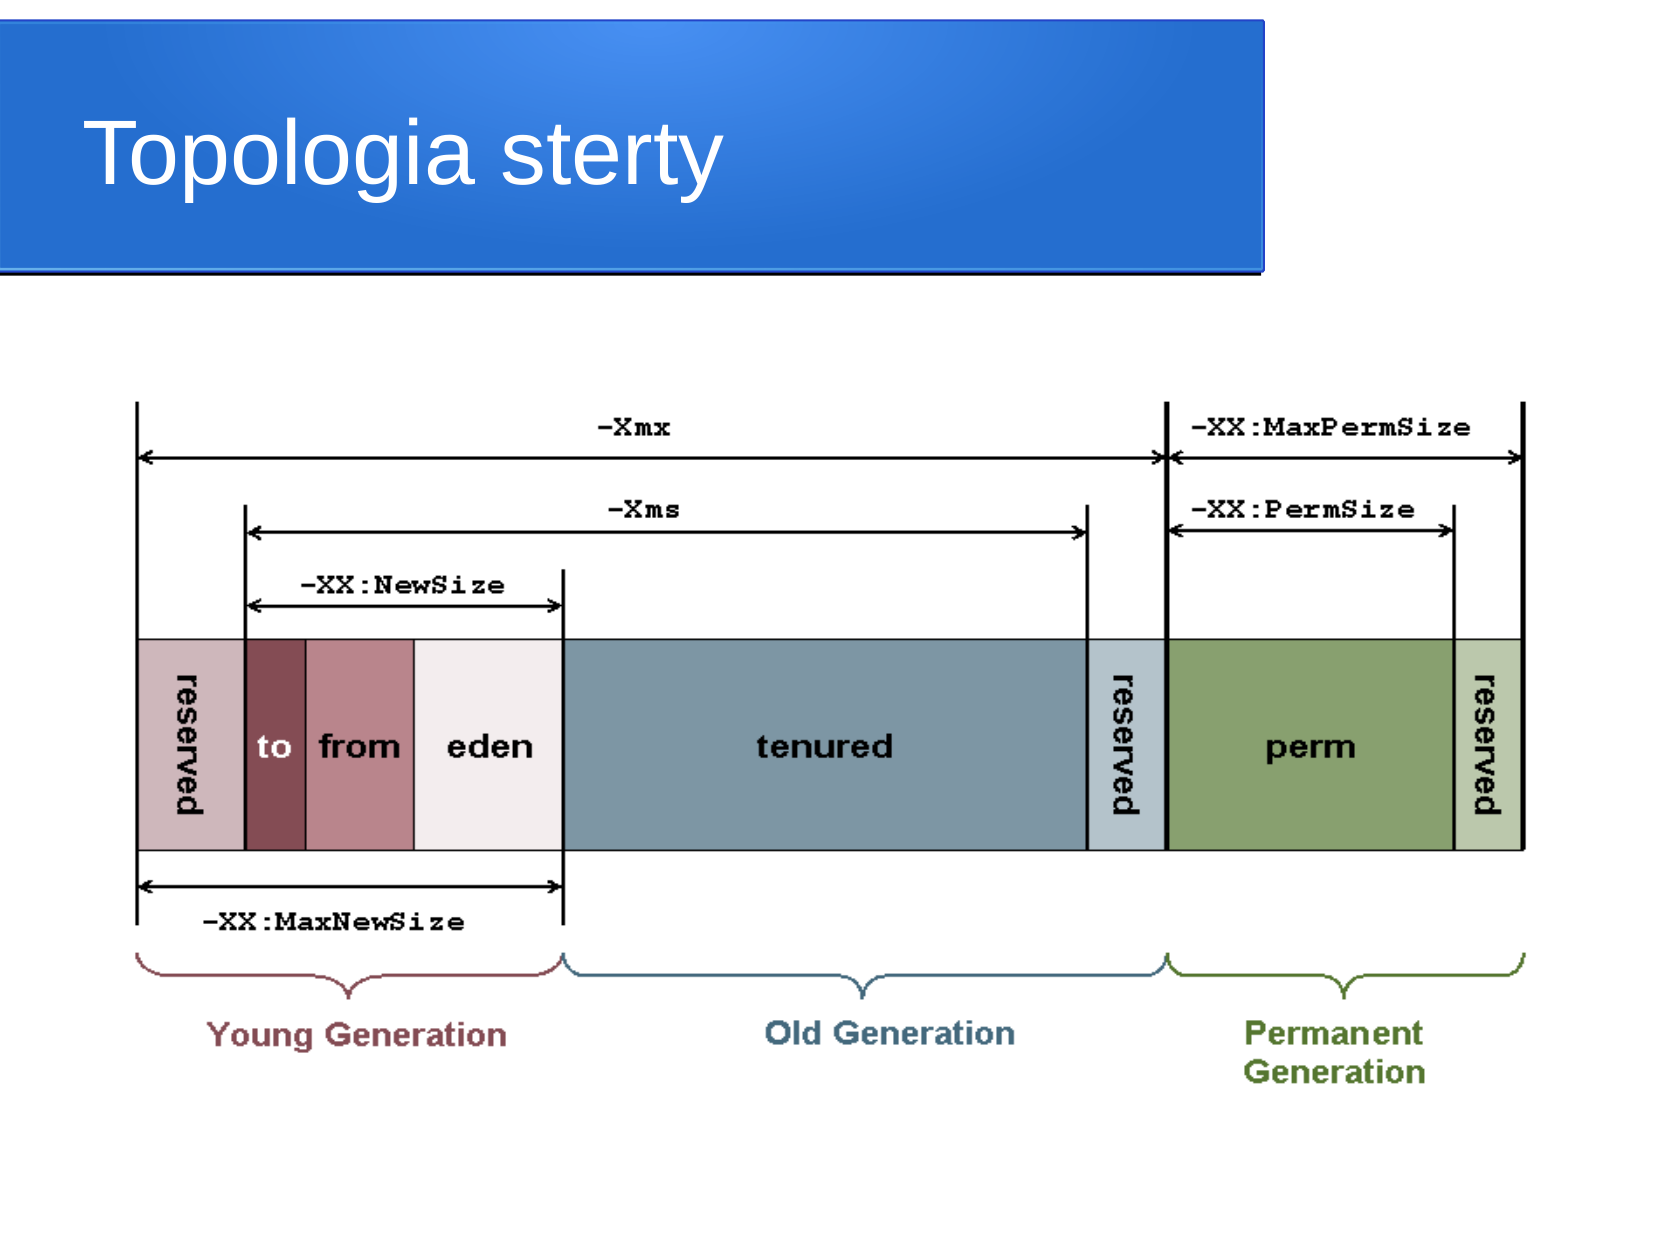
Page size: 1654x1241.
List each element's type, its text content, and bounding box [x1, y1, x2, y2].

title Topologia sterty [82, 49, 1250, 257]
picture [120, 315, 1561, 1186]
